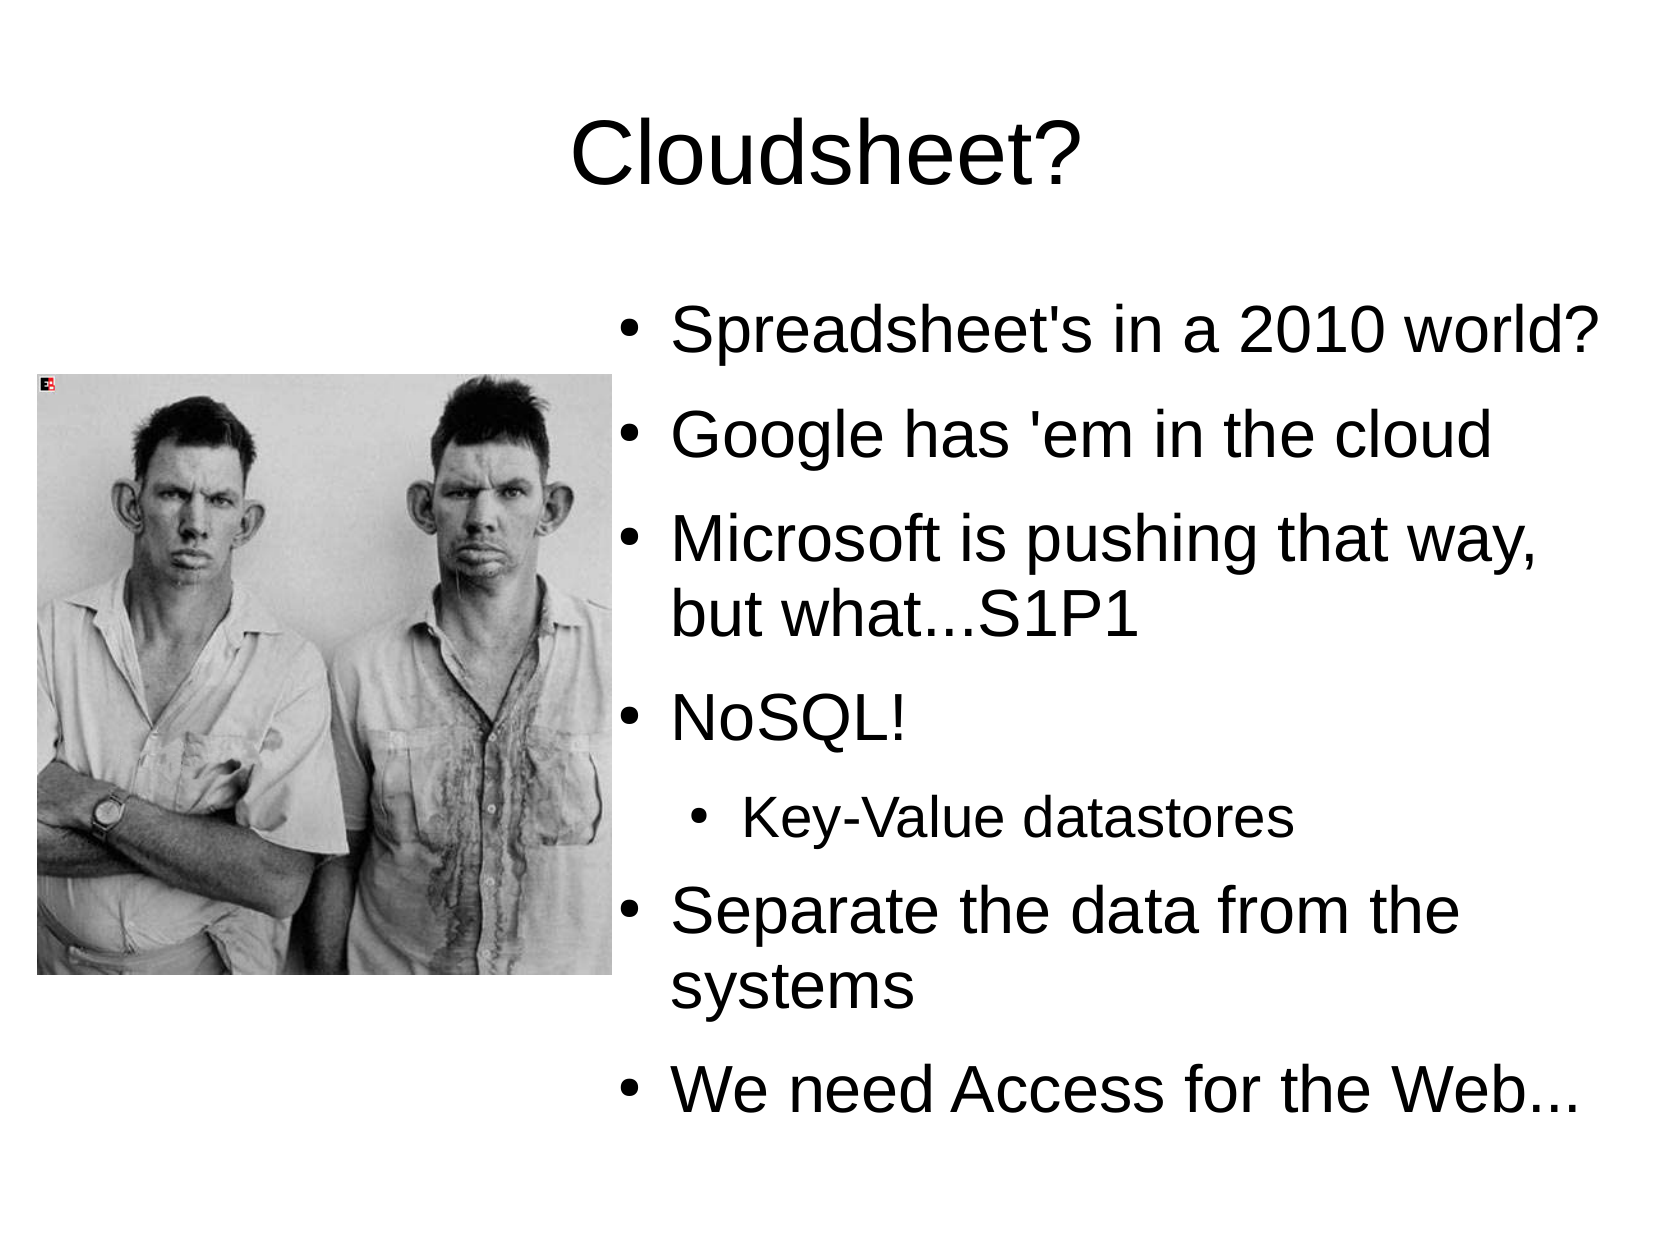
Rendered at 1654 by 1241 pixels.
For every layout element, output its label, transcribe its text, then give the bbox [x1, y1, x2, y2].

list Spreadsheet's in a 2010 world? Google has 'em in the cloud Microsoft is pushing that way, but what...S1P1 NoSQL! Key-Value datastores Separate the data from the systems We need Access for the Web... [600, 292, 1609, 1126]
picture [37, 374, 600, 976]
title Cloudsheet? [82, 56, 1571, 250]
